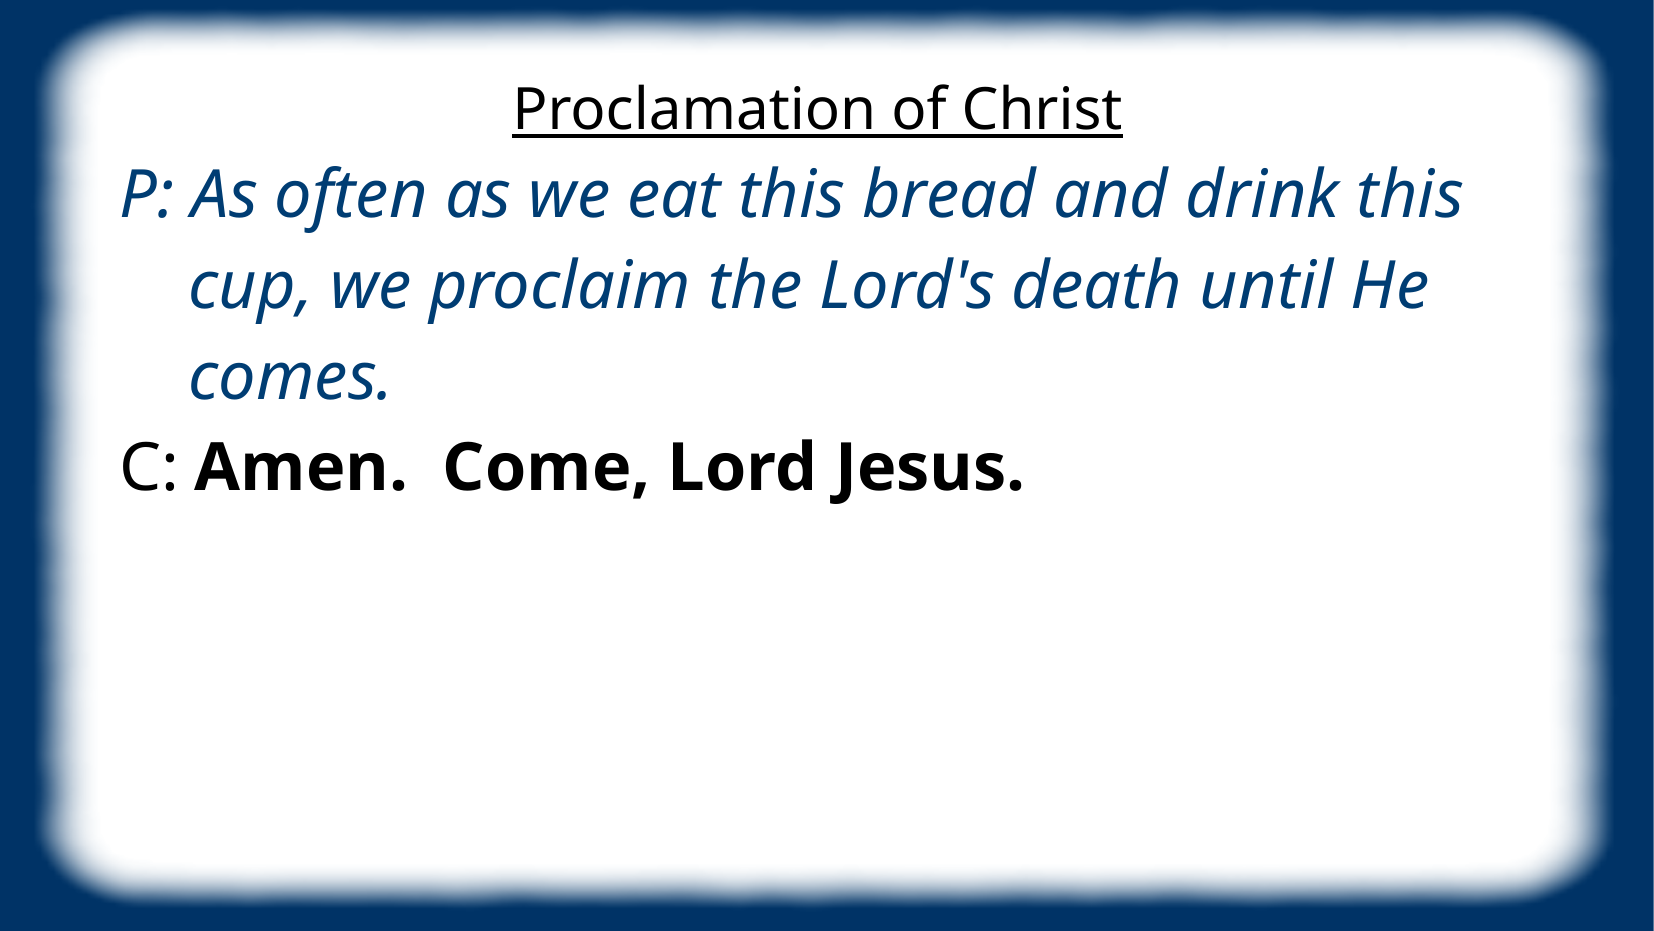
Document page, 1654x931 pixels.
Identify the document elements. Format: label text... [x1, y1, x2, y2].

picture [0, 0, 1654, 931]
text_box Proclamation of Christ P: As often as we eat this bread and drink this cup, we proclaim the Lord's death until He comes. C: Amen. Come, Lord Jesus. [105, 60, 1531, 508]
